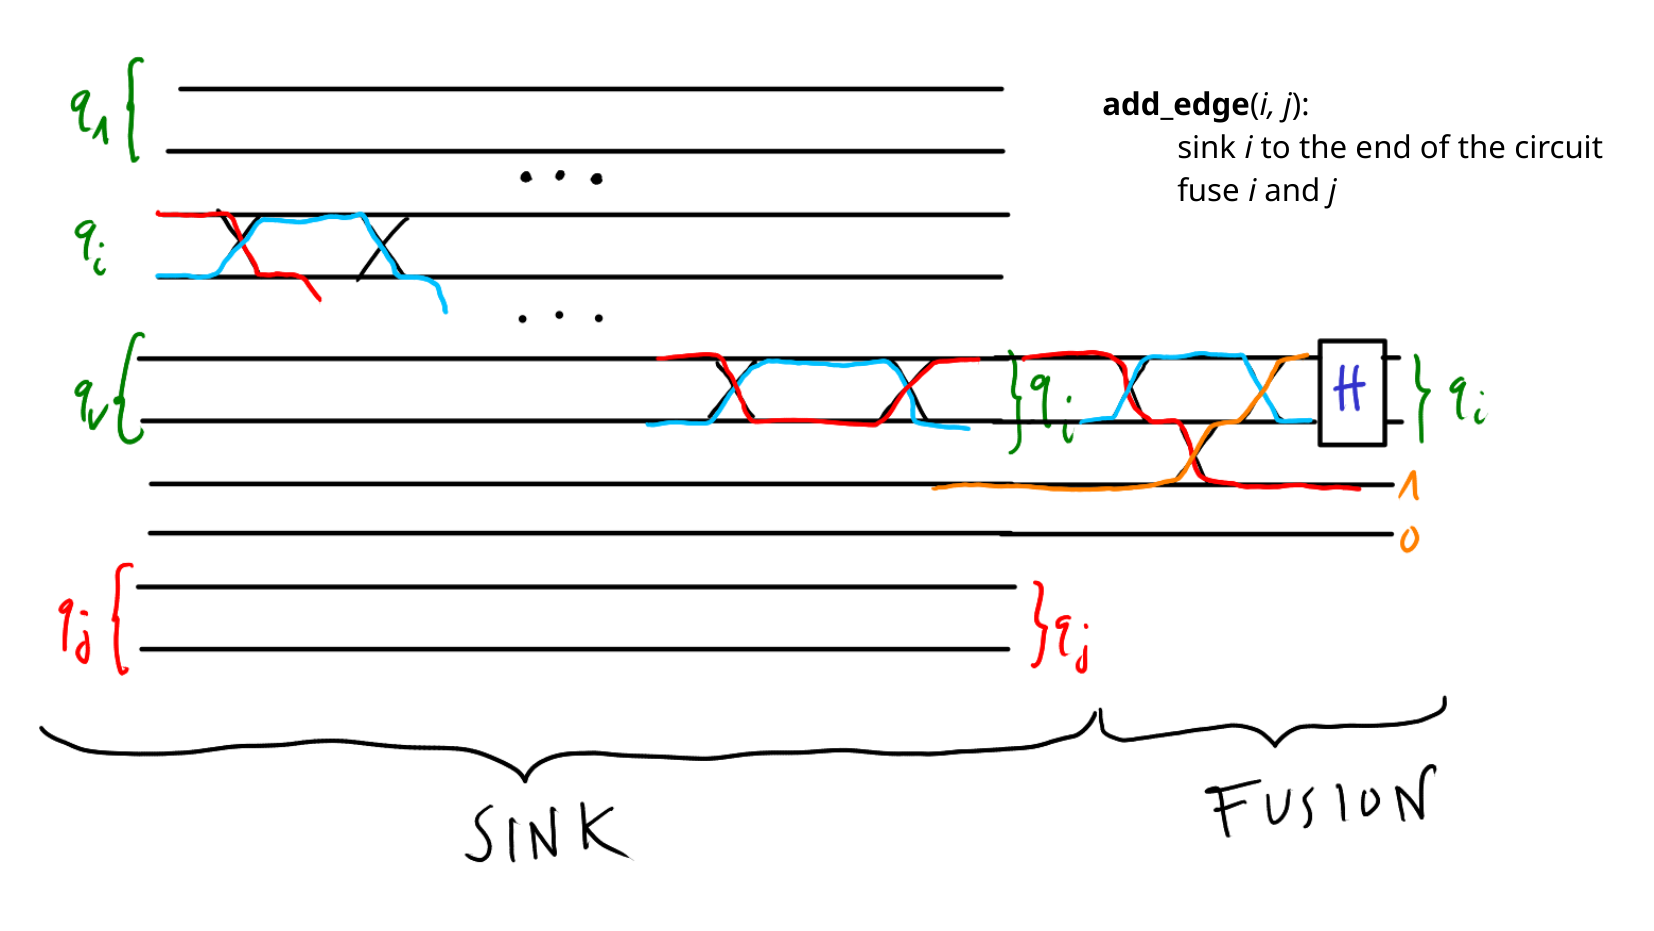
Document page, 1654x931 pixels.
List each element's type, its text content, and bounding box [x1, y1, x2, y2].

text_box add_edge(i, j): sink i to the end of the circuit fuse i and j [1087, 75, 1654, 226]
picture [0, 37, 1501, 893]
